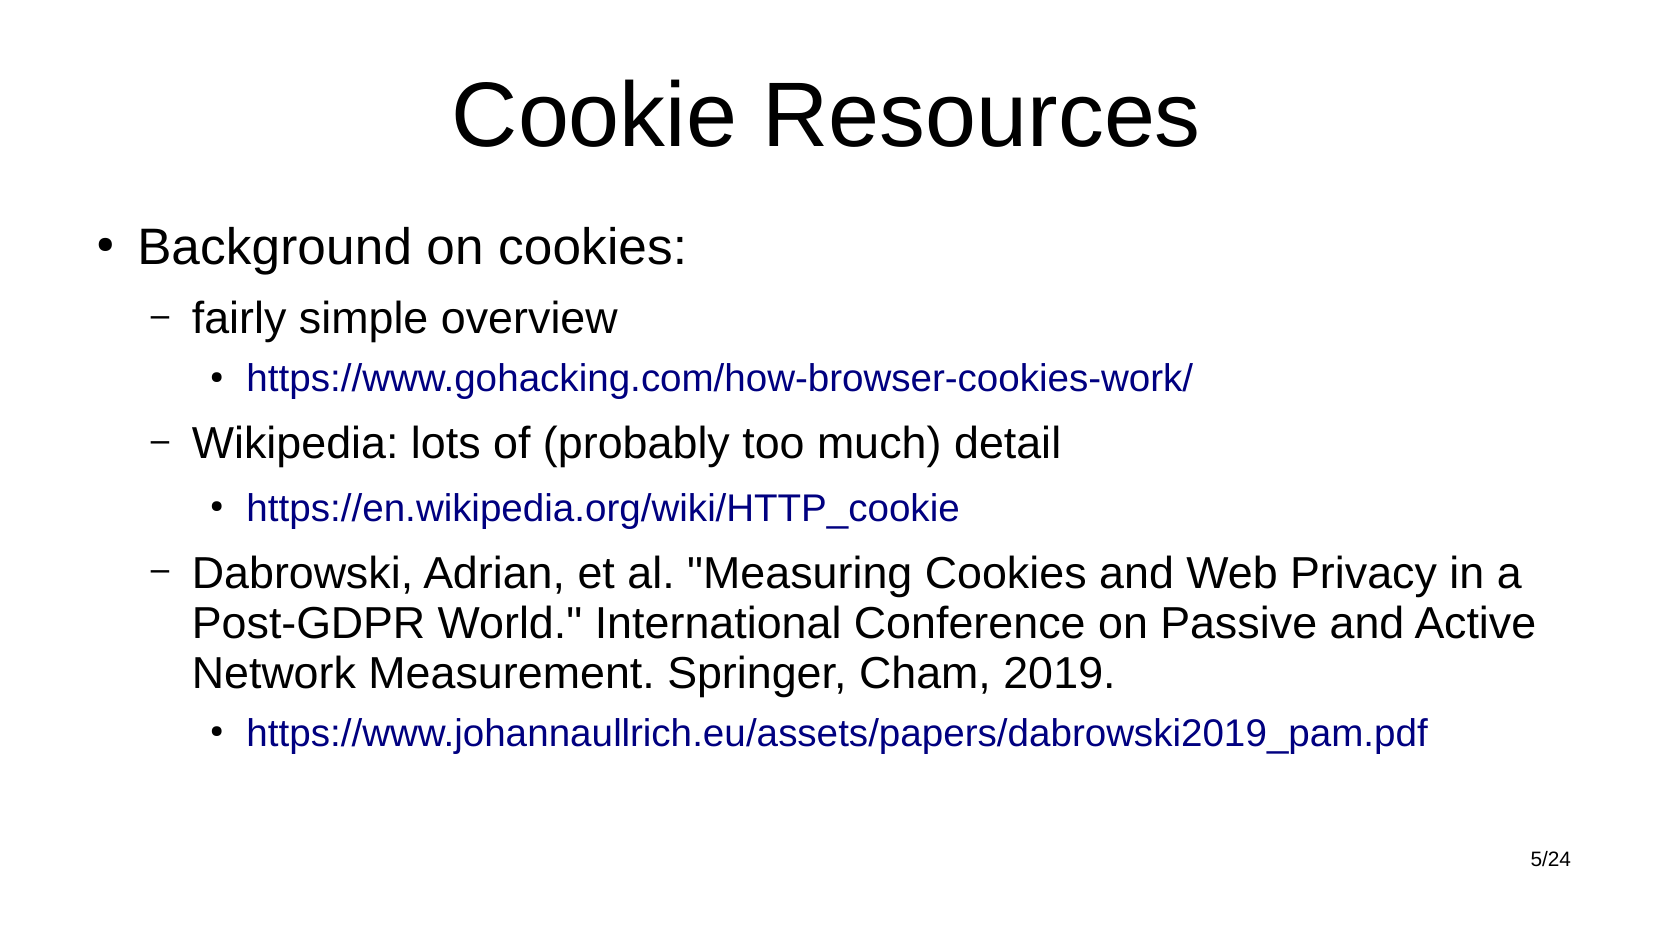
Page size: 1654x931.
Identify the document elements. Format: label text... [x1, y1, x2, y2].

title Cookie Resources [82, 37, 1571, 193]
list Background on cookies: fairly simple overview https://www.gohacking.com/how-browser-cookies-work/ Wikipedia: lots of (probably too much) detail https://en.wikipedia.org/wiki/HTTP_cookie Dabrowski, Adrian, et al. "Measuring Cookies and Web Privacy in a Post-GDPR World." International Conference on Passive and Active Network Measurement. Springer, Cham, 2019. https://www.johannaullrich.eu/assets/papers/dabrowski2019_pam.pdf [82, 217, 1571, 758]
